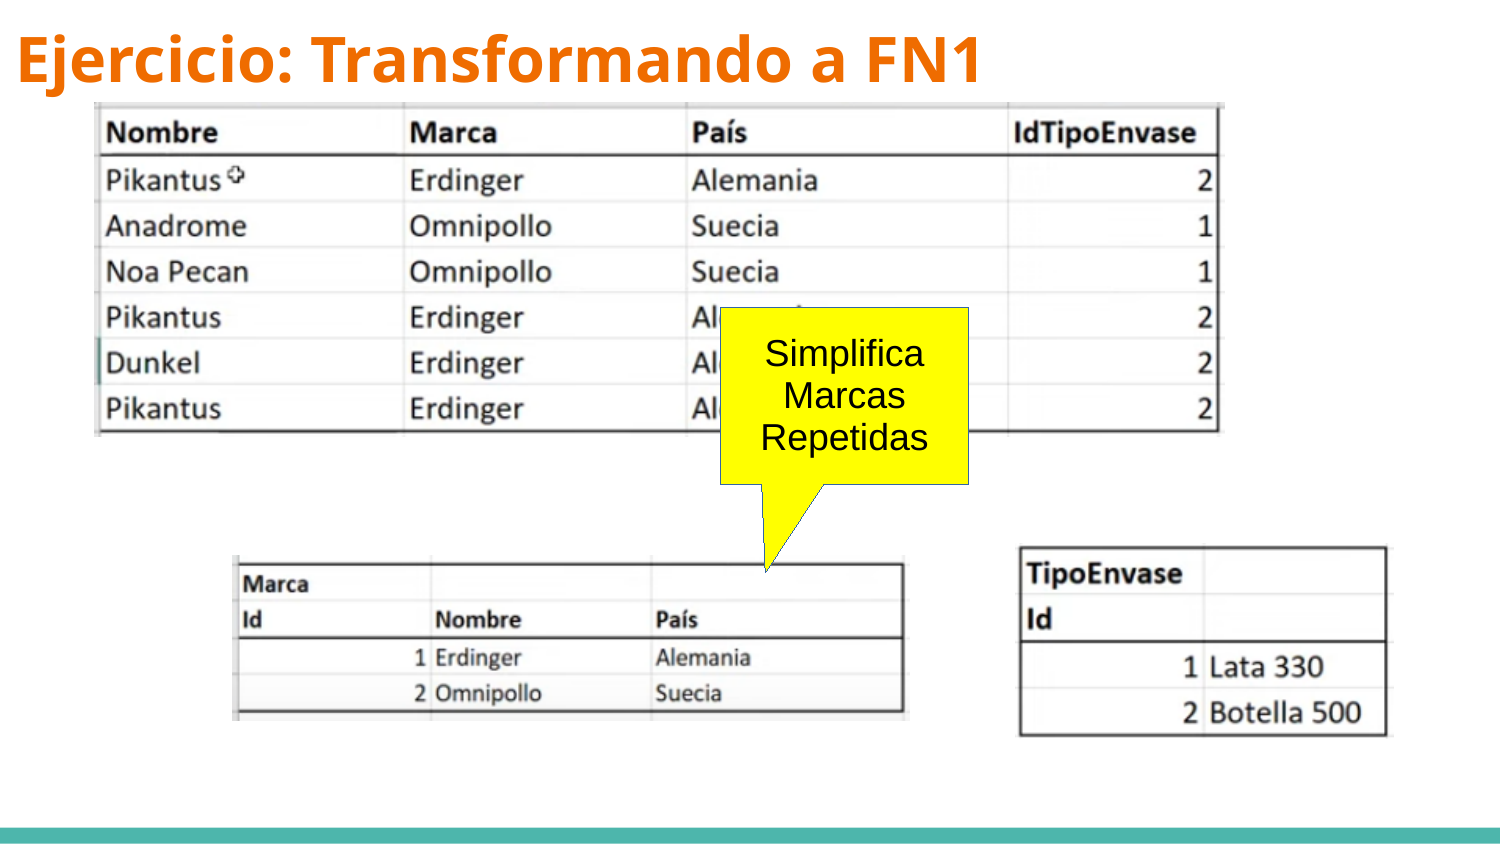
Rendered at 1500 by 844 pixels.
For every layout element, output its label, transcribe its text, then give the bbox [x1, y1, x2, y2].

picture [94, 102, 1225, 438]
title Ejercicio: Transformando a FN1 [0, 0, 1398, 116]
picture [232, 555, 910, 721]
picture [1015, 543, 1394, 739]
text_box Simplifica Marcas Repetidas [720, 307, 969, 573]
